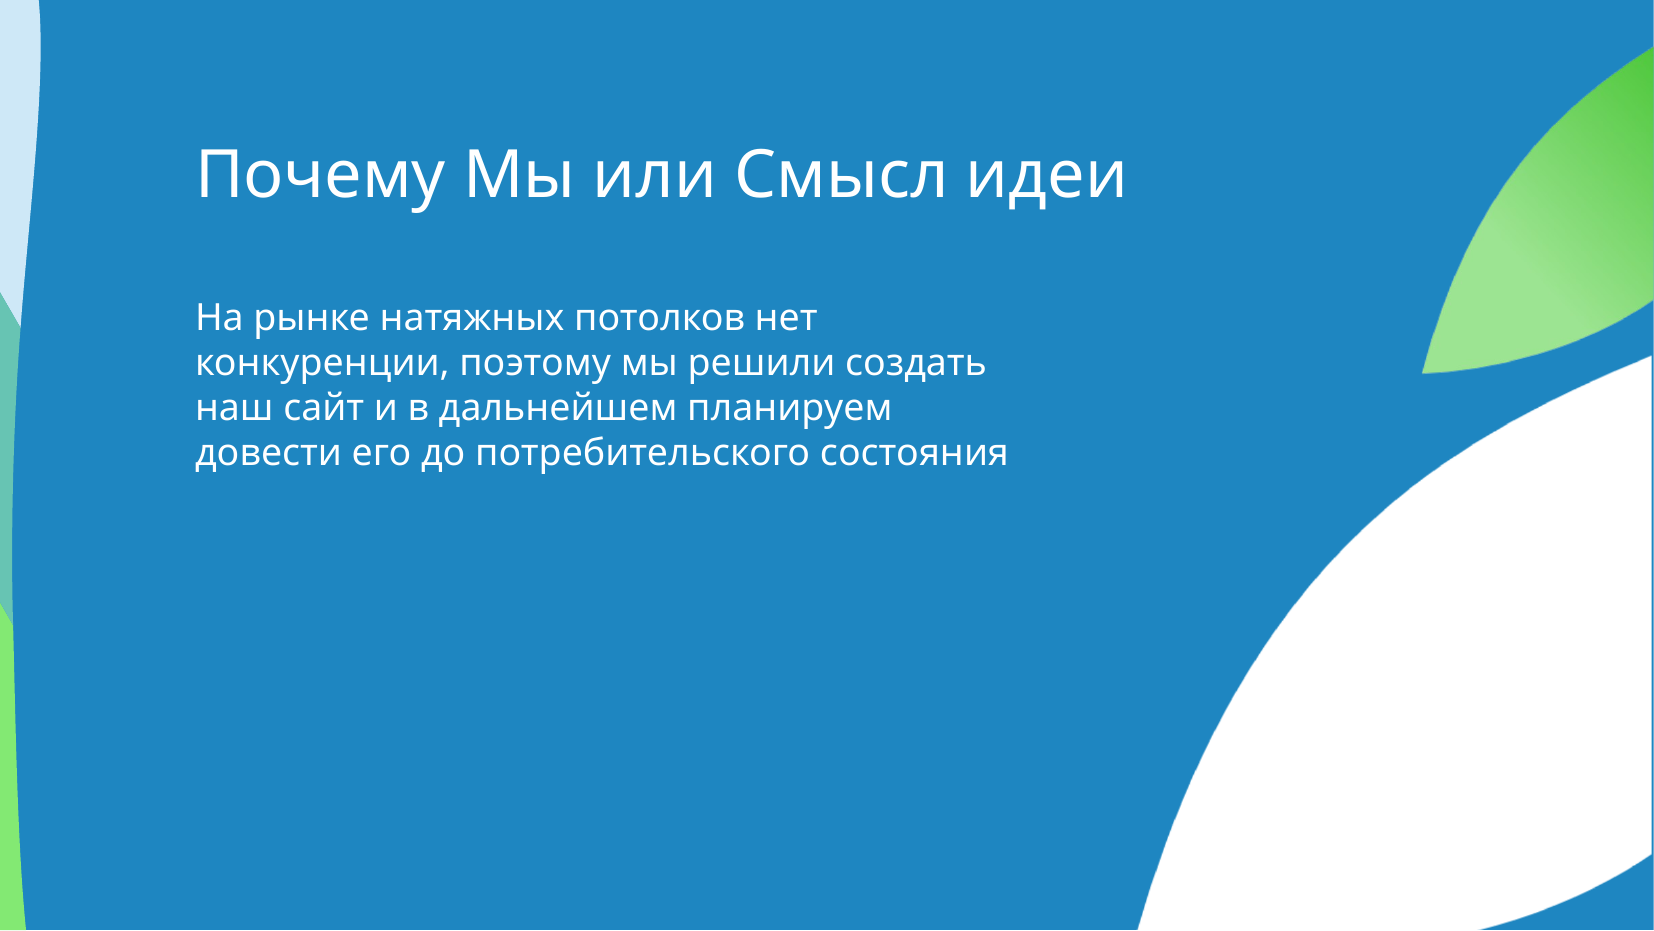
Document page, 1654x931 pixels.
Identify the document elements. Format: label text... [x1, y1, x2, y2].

picture [1138, 47, 1654, 931]
text_box На рынке натяжных потолков нет конкуренции, поэтому мы решили создать наш сайт и в дальнейшем планируем довести его до потребительского состояния [194, 292, 1035, 720]
text_box Почему Мы или Смысл идеи [195, 131, 1152, 212]
